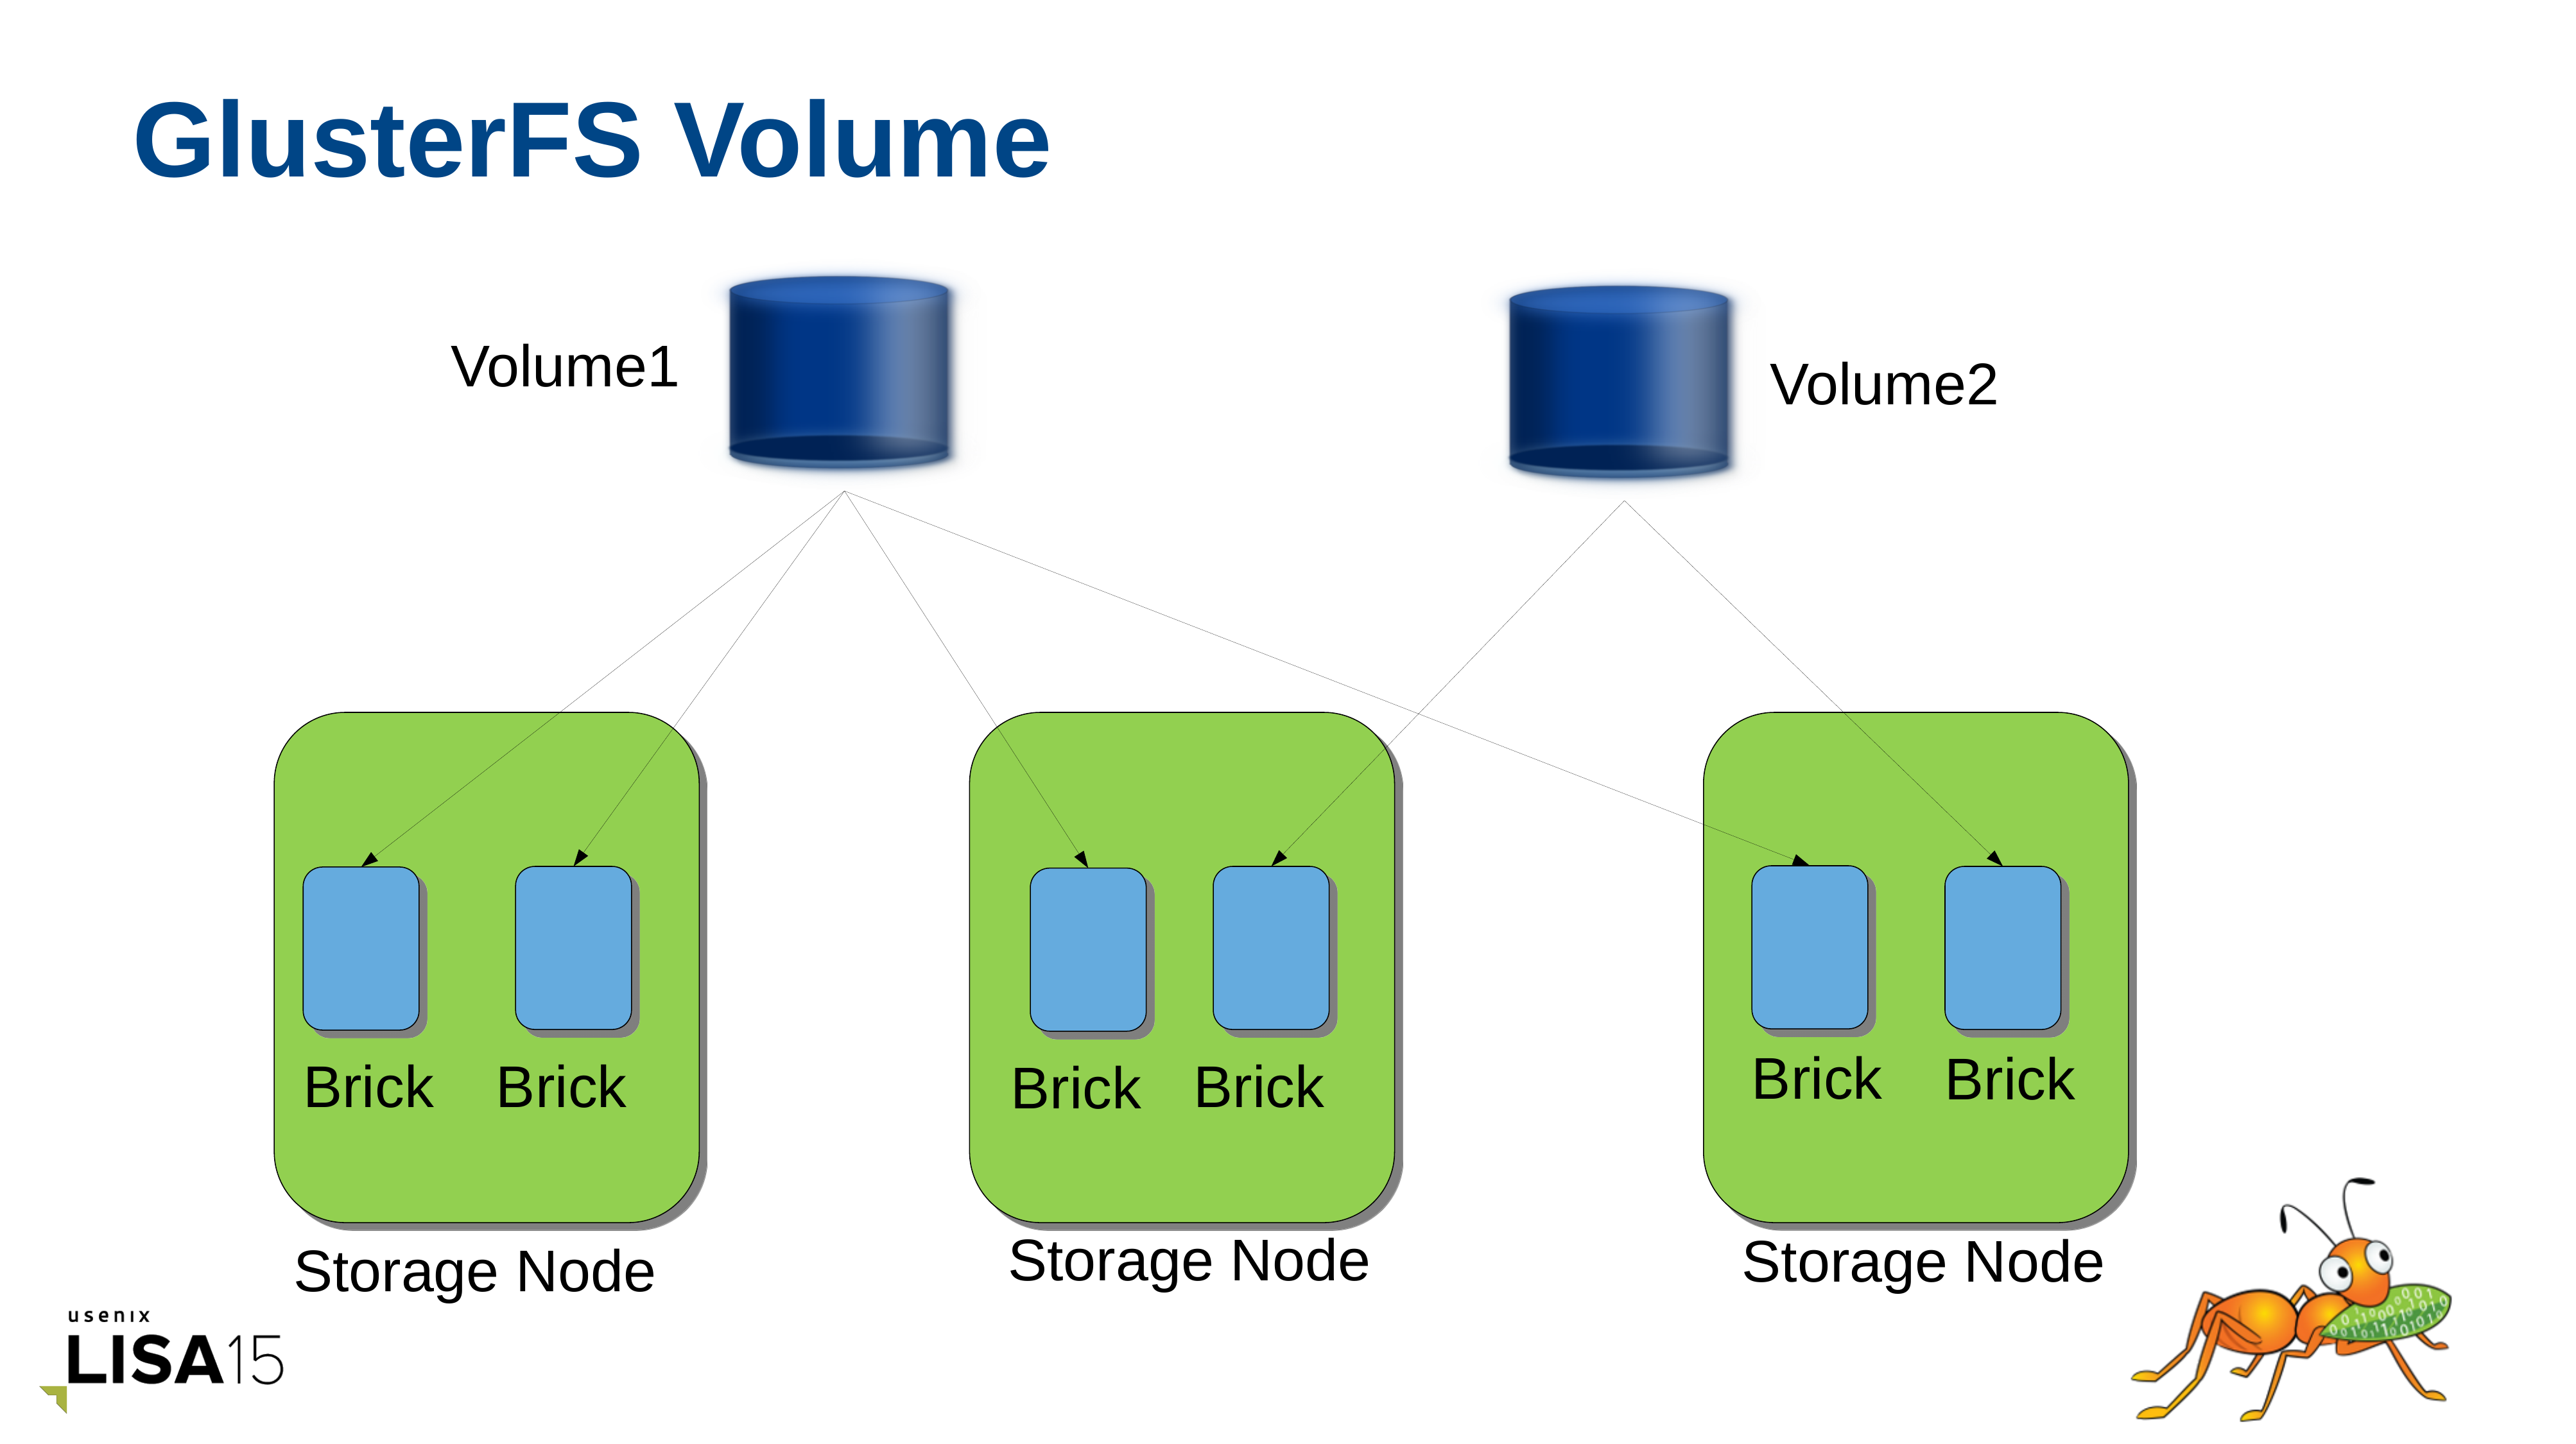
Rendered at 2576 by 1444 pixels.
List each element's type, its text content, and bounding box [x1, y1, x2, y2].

text_box Volume2 [1760, 347, 2052, 422]
picture [19, 1289, 299, 1427]
text_box Storage Node [998, 1223, 1395, 1298]
text_box Brick [1184, 1049, 1349, 1125]
text_box Storage Node [284, 1233, 680, 1310]
text_box Brick [1001, 1051, 1166, 1127]
text_box [1703, 712, 2129, 1223]
text_box [274, 712, 700, 1223]
picture [2127, 1175, 2456, 1425]
text_box Brick [1935, 1042, 2100, 1118]
title GlusterFS Volume [132, 19, 2446, 261]
text_box Volume1 [441, 329, 697, 404]
text_box Brick [487, 1049, 651, 1125]
text_box Storage Node [1732, 1224, 2129, 1300]
text_box Brick [293, 1049, 458, 1125]
picture [697, 250, 992, 492]
text_box Brick [1742, 1041, 1907, 1117]
picture [1477, 259, 1772, 501]
text_box [969, 712, 1395, 1223]
